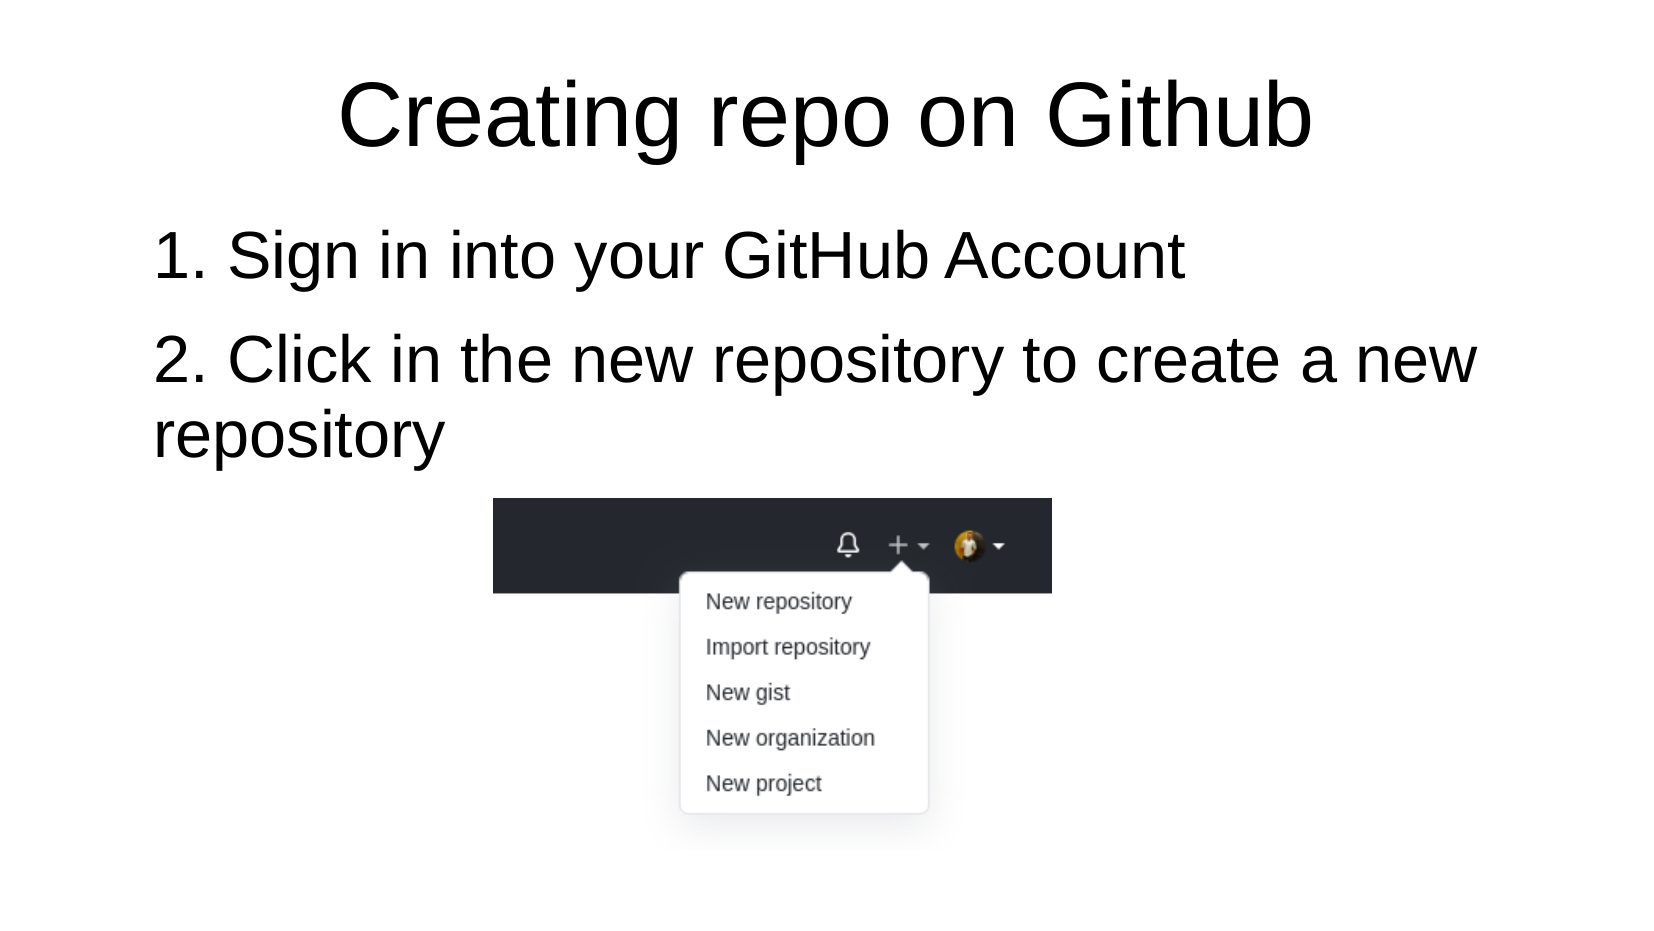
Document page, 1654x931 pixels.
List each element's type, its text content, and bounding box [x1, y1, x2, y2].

list 1. Sign in into your GitHub Account 2. Click in the new repository to create a new repository [82, 217, 1571, 910]
picture [493, 498, 1052, 851]
title Creating repo on Github [82, 37, 1571, 193]
